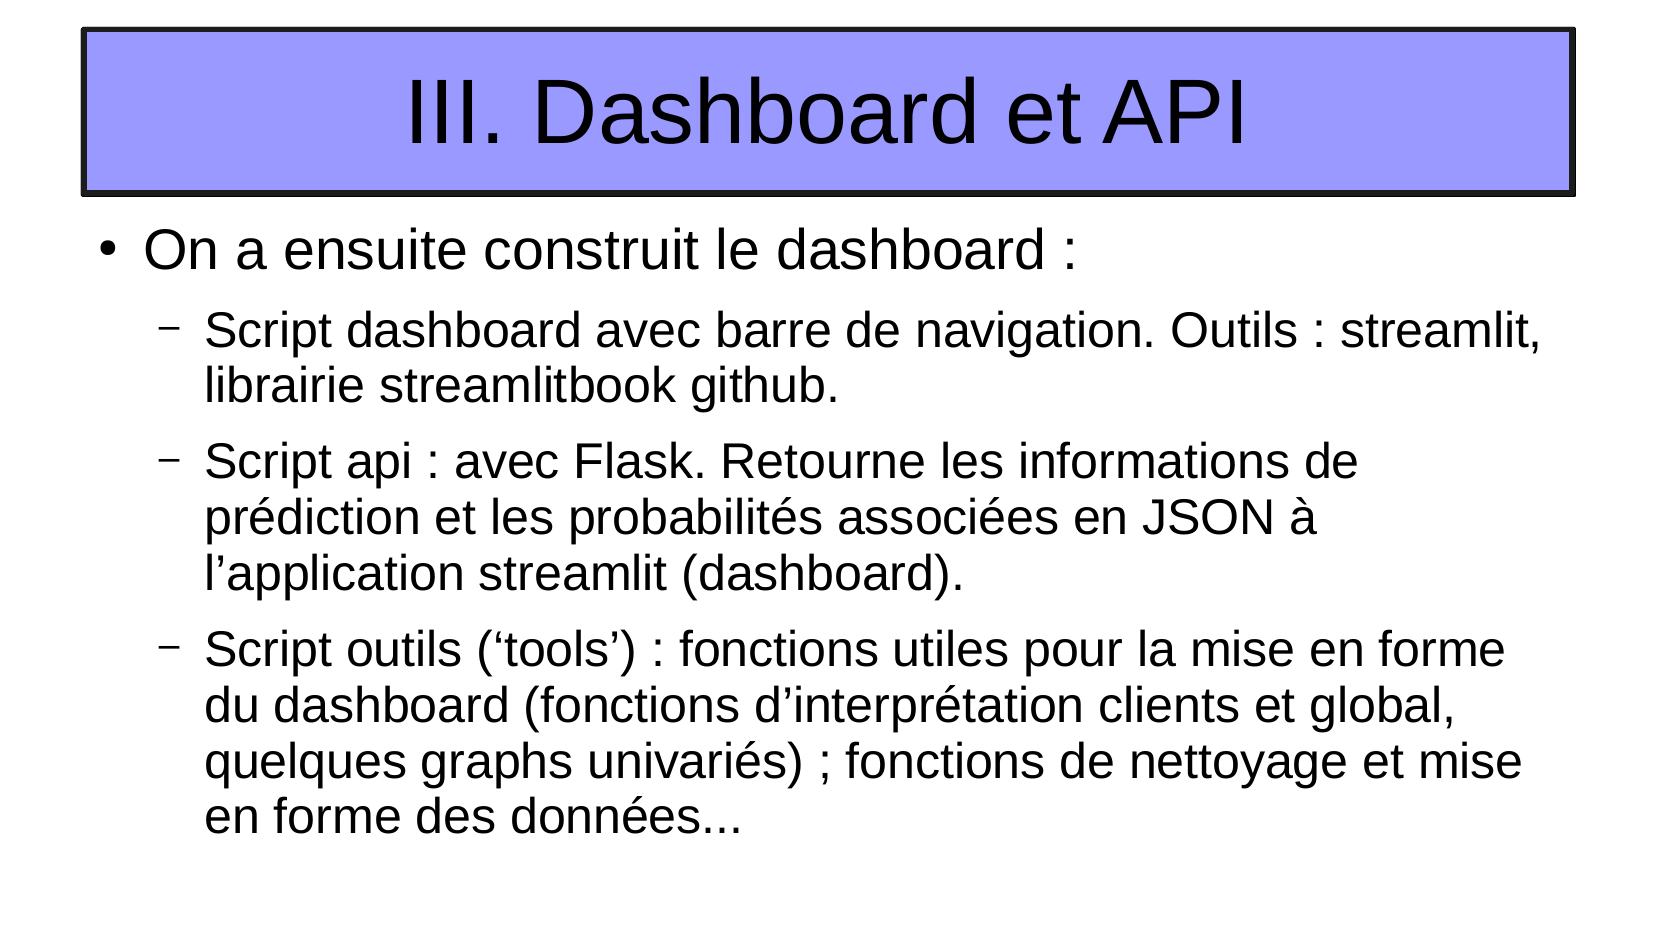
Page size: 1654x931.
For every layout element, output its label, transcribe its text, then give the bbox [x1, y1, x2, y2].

list On a ensuite construit le dashboard : Script dashboard avec barre de navigation. Outils : streamlit, librairie streamlitbook github. Script api : avec Flask. Retourne les informations de prédiction et les probabilités associées en JSON à l’application streamlit (dashboard). Script outils (‘tools’) : fonctions utiles pour la mise en forme du dashboard (fonctions d’interprétation clients et global, quelques graphs univariés) ; fonctions de nettoyage et mise en forme des données... [82, 217, 1571, 851]
title III. Dashboard et API [83, 29, 1572, 194]
